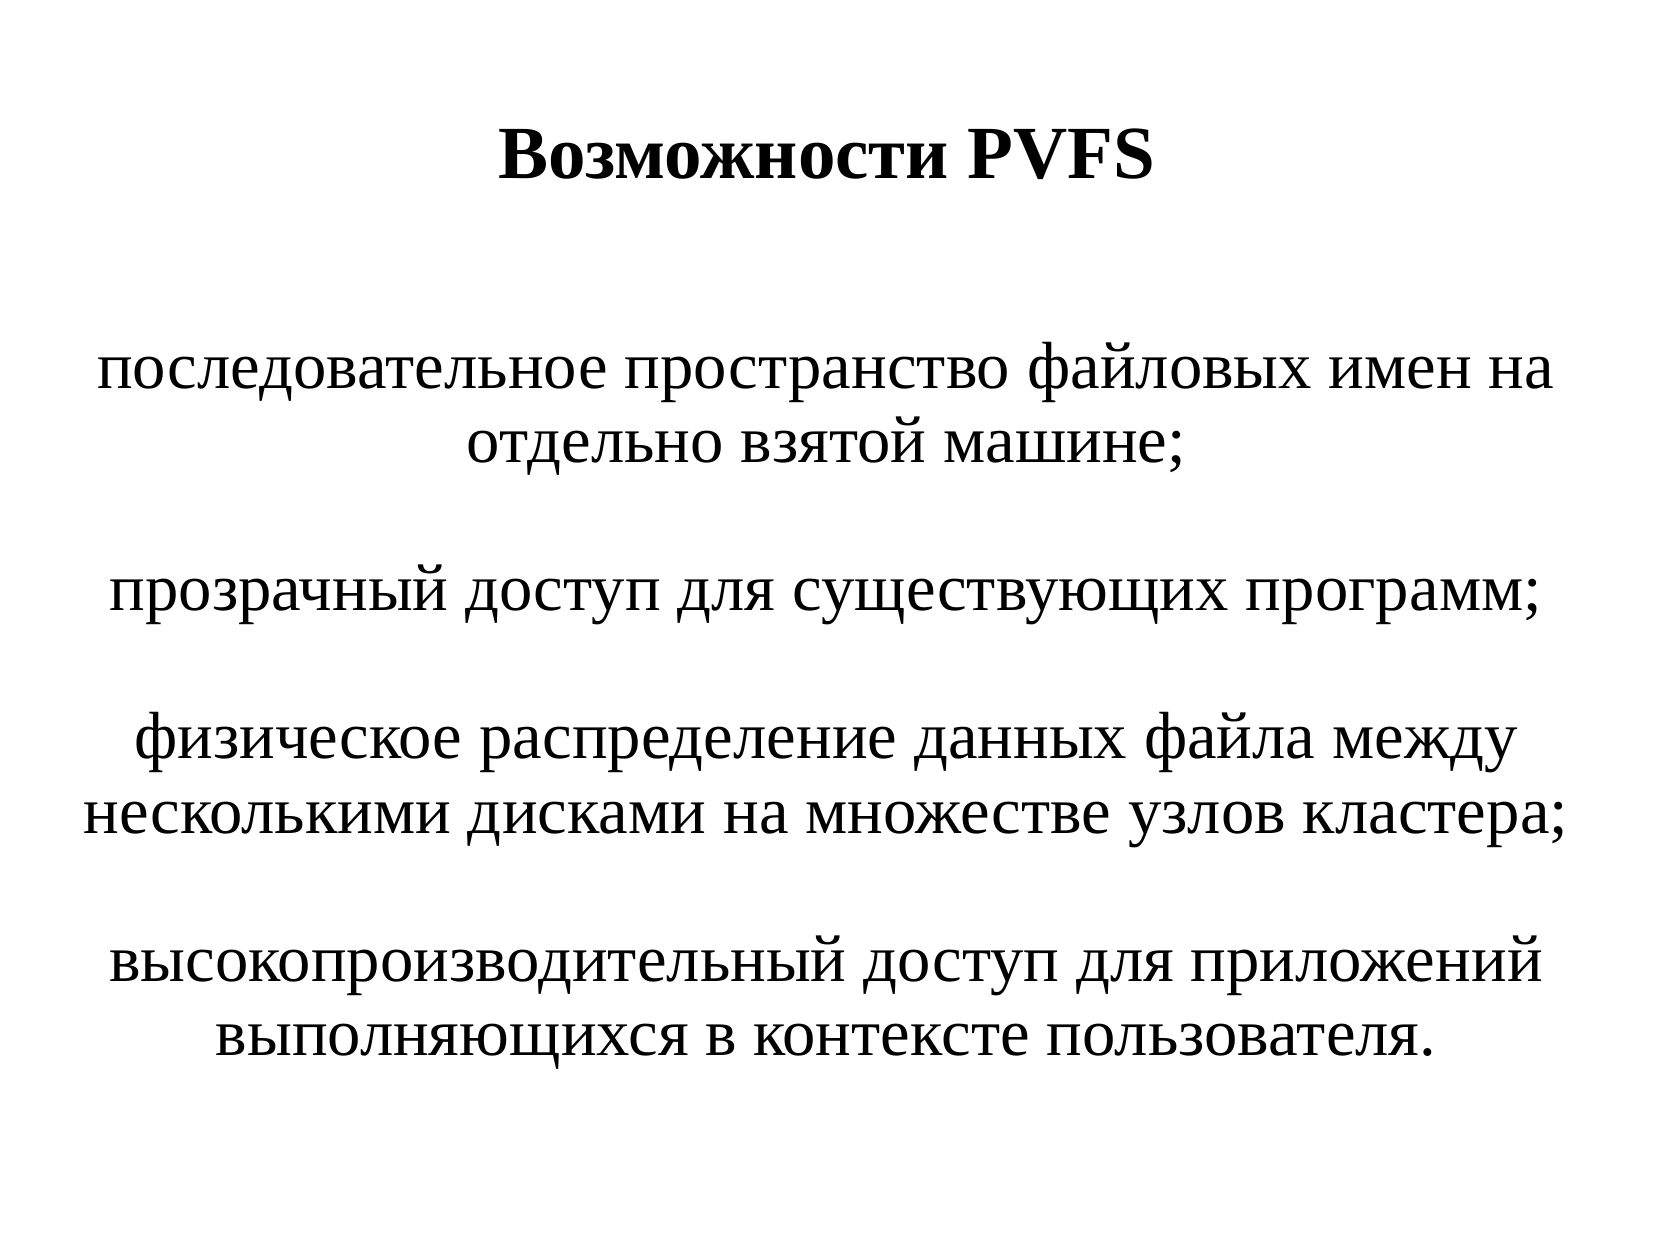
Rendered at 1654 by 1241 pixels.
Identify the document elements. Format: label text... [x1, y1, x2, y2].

subtitle последовательное пространство файловых имен на отдельно взятой машине; прозрачный доступ для существующих программ; физическое распределение данных файла между несколькими дисками на множестве узлов кластера; высокопроизводительный доступ для приложений выполняющихся в контексте пользователя. [82, 297, 1571, 1102]
title Возможности PVFS [82, 56, 1571, 250]
